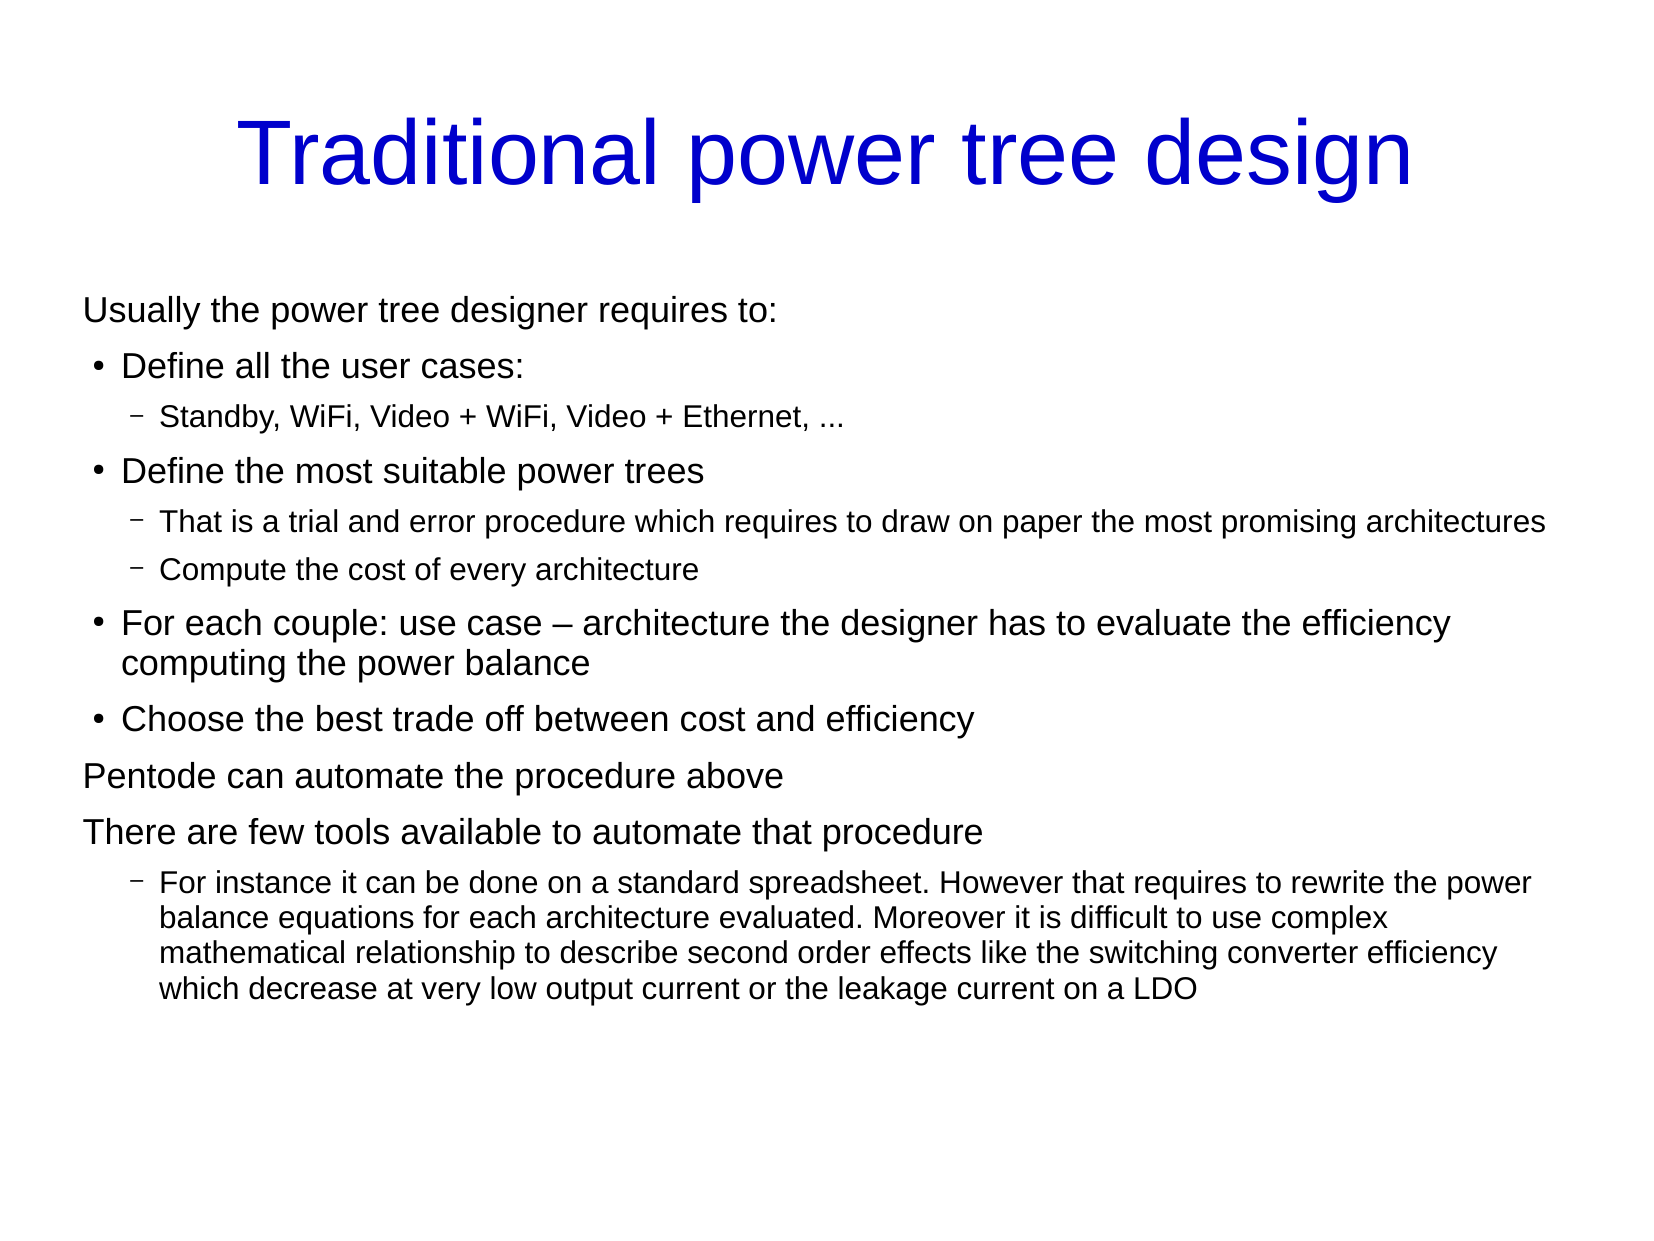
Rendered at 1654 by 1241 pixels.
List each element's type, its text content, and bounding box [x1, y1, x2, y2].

list Usually the power tree designer requires to: Define all the user cases: Standby, WiFi, Video + WiFi, Video + Ethernet, ... Define the most suitable power trees That is a trial and error procedure which requires to draw on paper the most promising architectures Compute the cost of every architecture For each couple: use case – architecture the designer has to evaluate the efficiency computing the power balance Choose the best trade off between cost and efficiency Pentode can automate the procedure above There are few tools available to automate that procedure For instance it can be done on a standard spreadsheet. However that requires to rewrite the power balance equations for each architecture evaluated. Moreover it is difficult to use complex mathematical relationship to describe second order effects like the switching converter efficiency which decrease at very low output current or the leakage current on a LDO [82, 290, 1571, 1010]
title Traditional power tree design [82, 49, 1571, 257]
